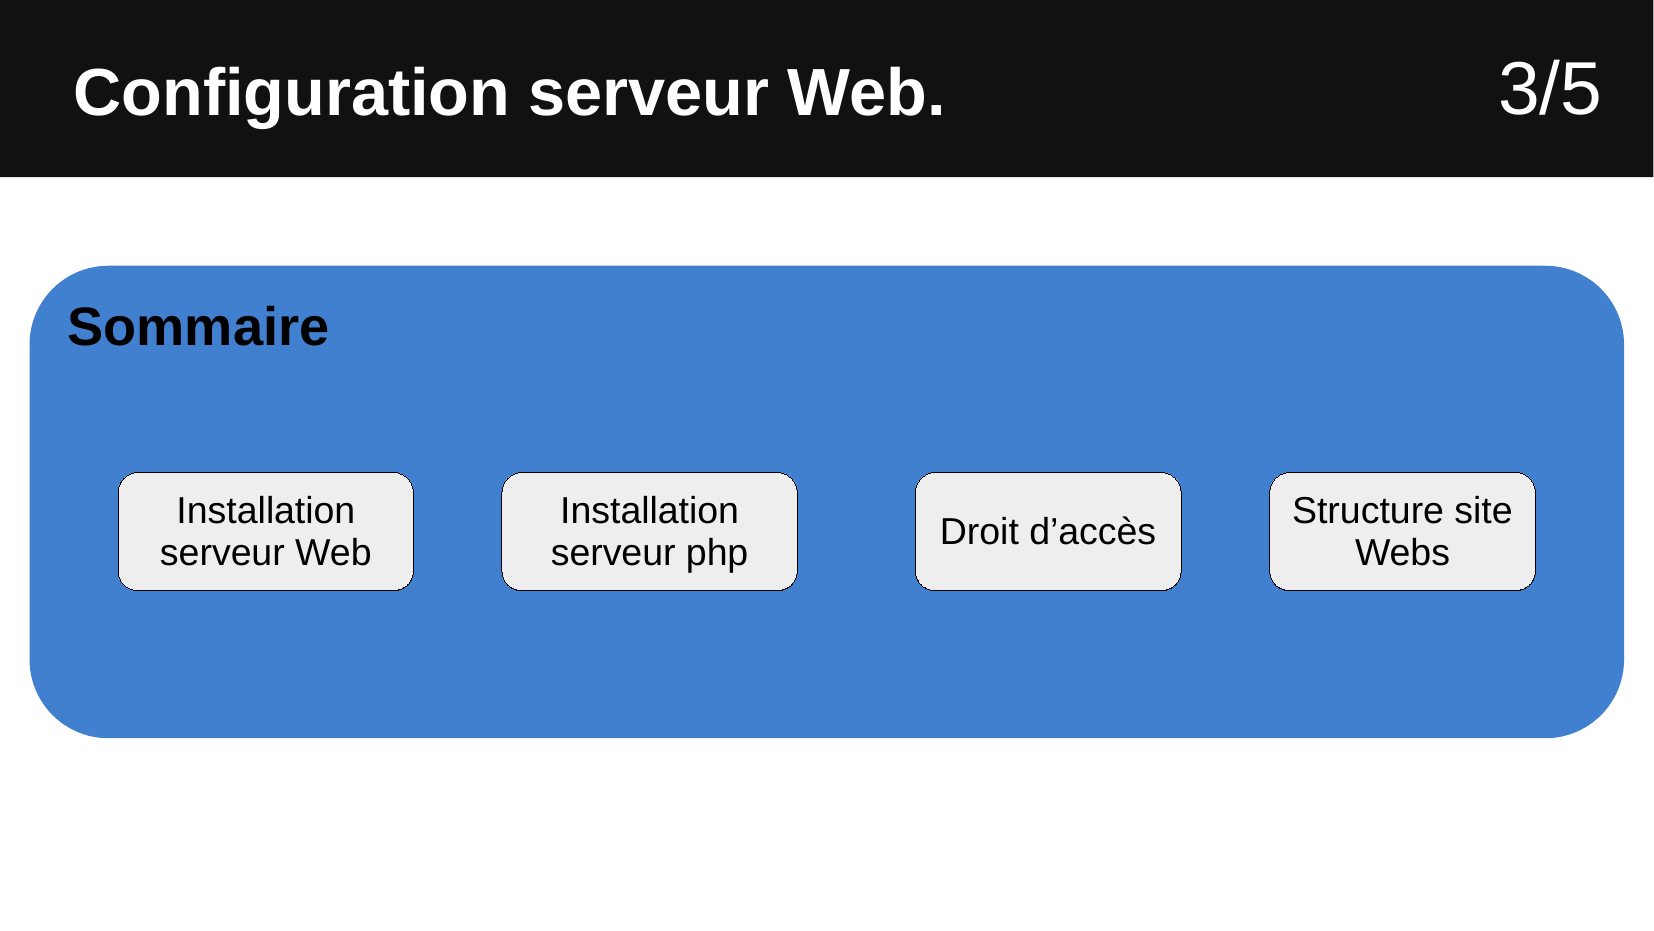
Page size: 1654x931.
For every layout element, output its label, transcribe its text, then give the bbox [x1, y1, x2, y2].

text_box 3/5 [1476, 0, 1625, 178]
text_box Sommaire [29, 265, 1625, 739]
text_box Installation serveur php [501, 472, 798, 591]
text_box [1625, 0, 1654, 178]
text_box Droit d’accès [915, 472, 1182, 591]
text_box Configuration serveur Web. [59, 47, 1063, 138]
text_box Structure site Webs [1269, 472, 1536, 591]
text_box Installation serveur Web [118, 472, 414, 591]
text_box [0, 0, 1476, 178]
